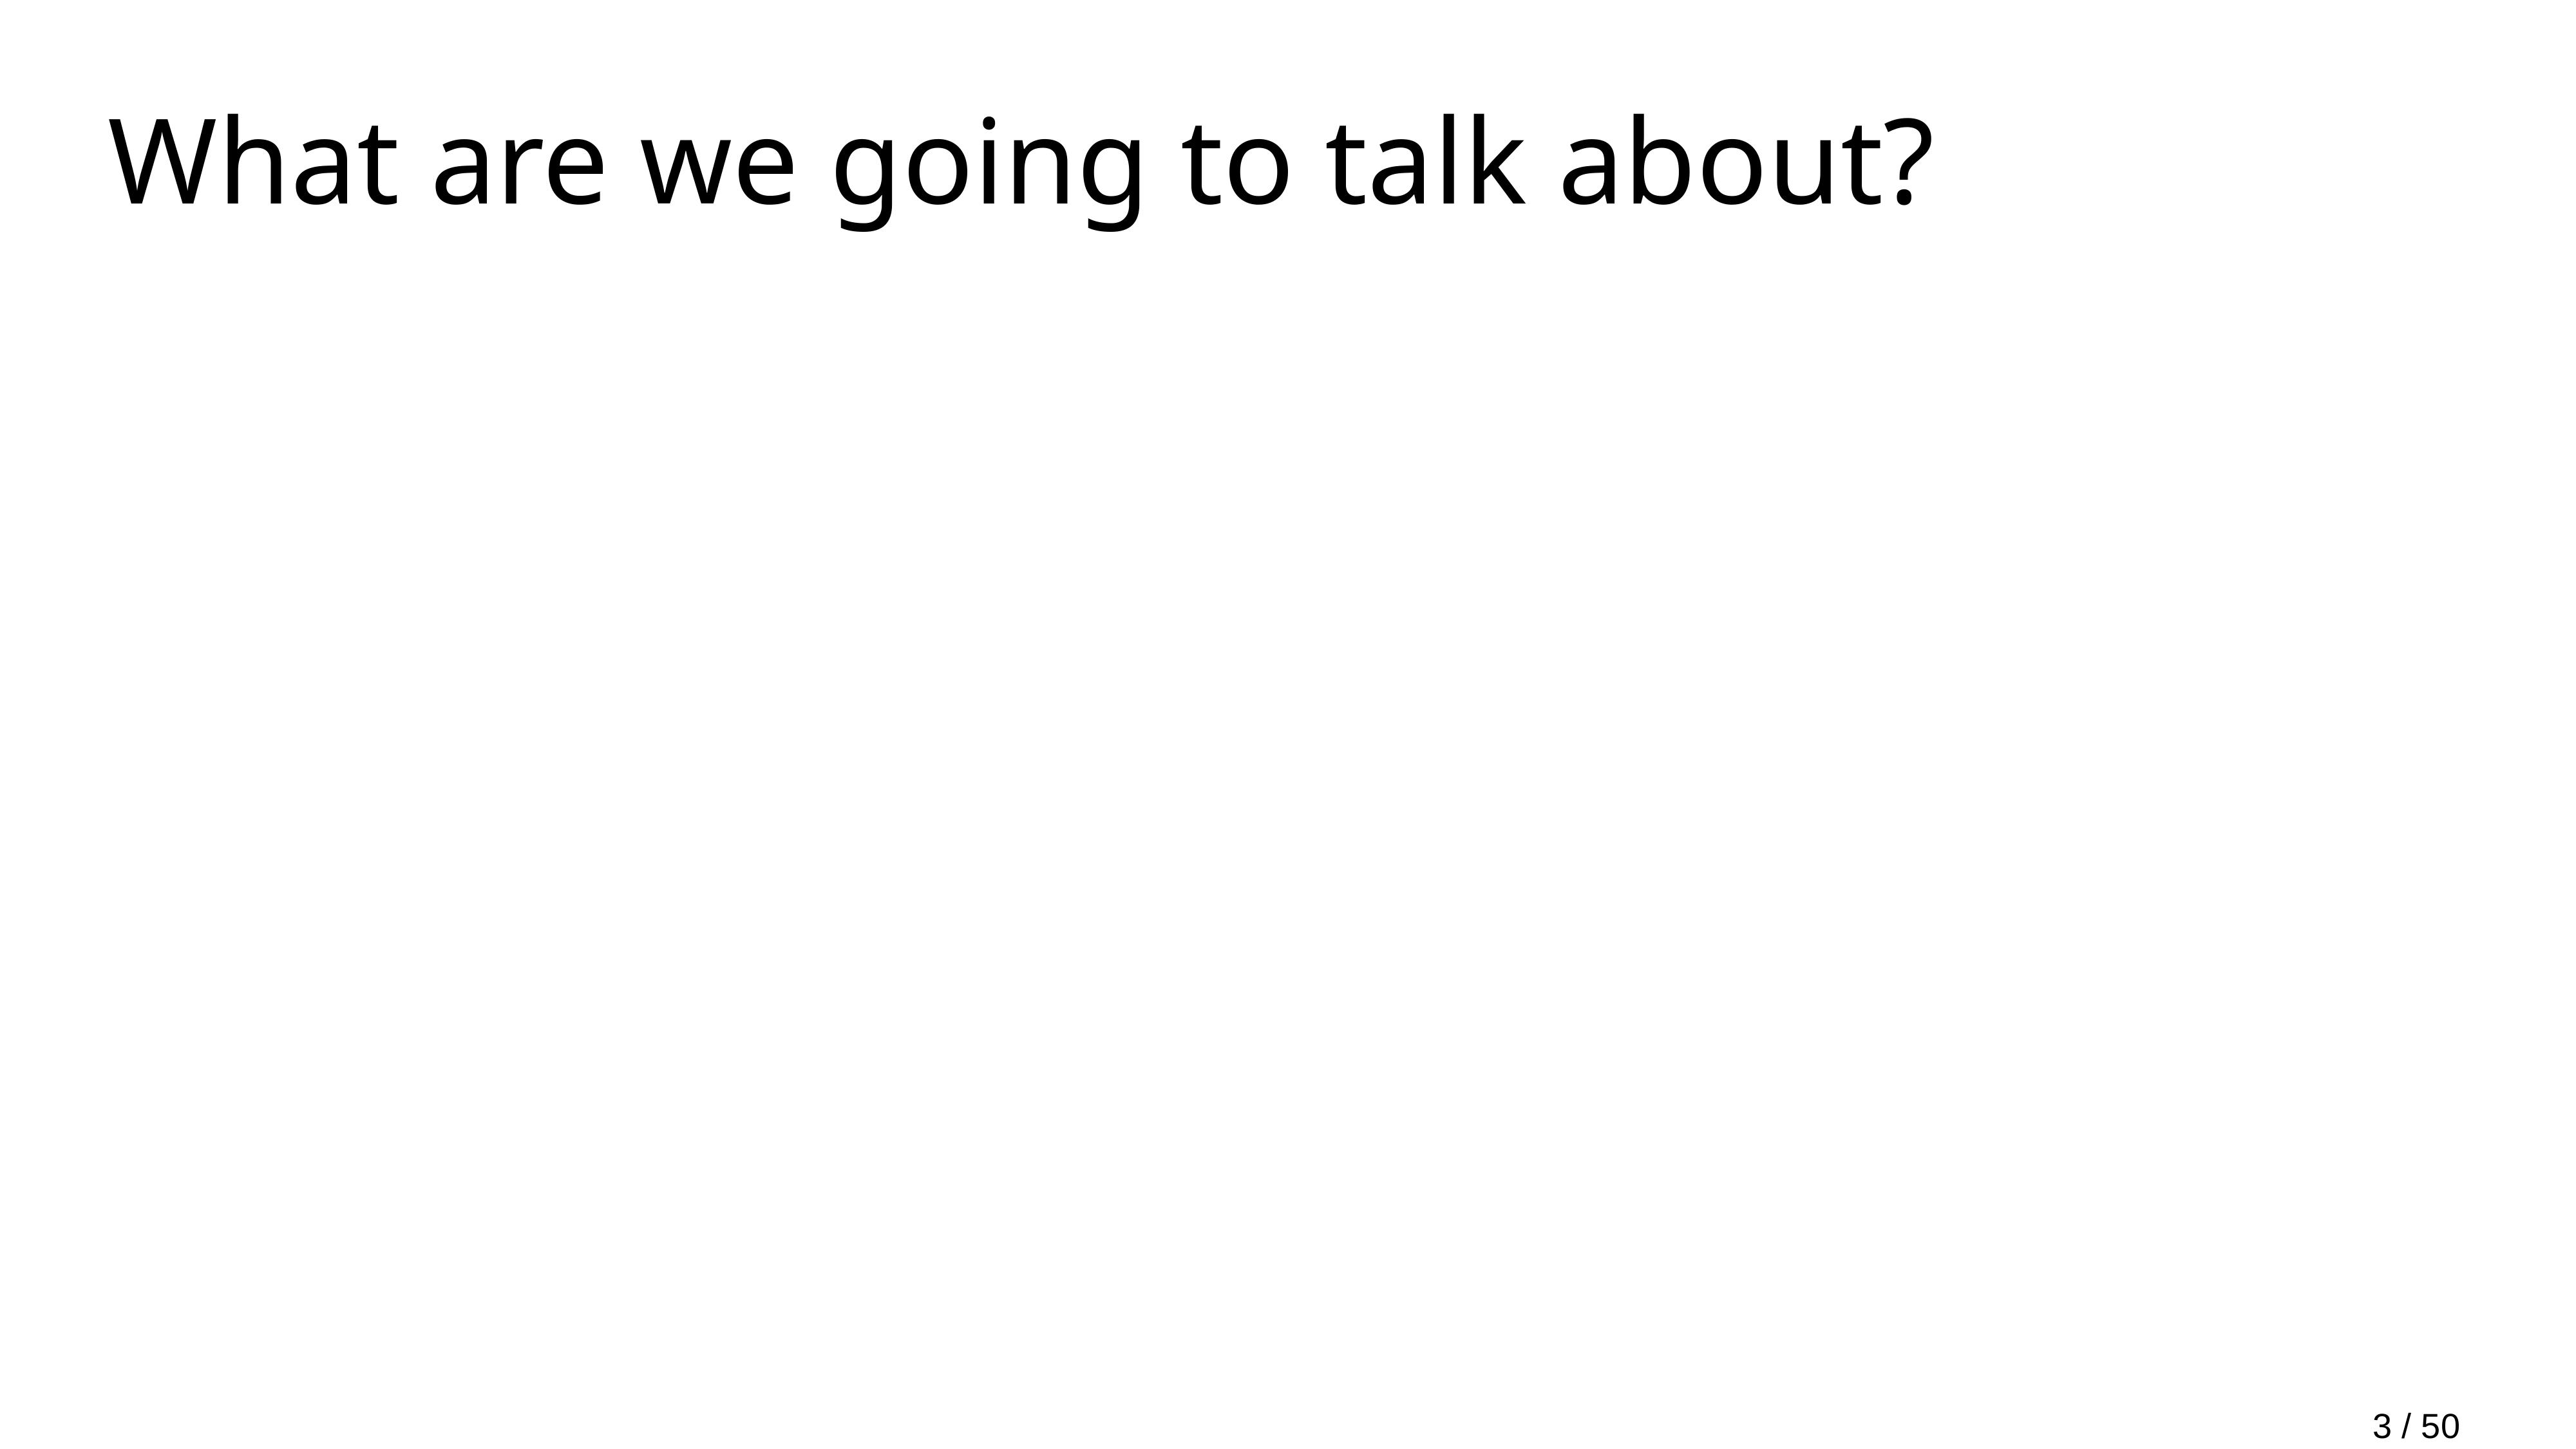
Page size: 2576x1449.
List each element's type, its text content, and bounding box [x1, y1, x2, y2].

text_box <number> / 50 [2363, 1402, 2576, 1449]
title What are we going to talk about? [108, 80, 2468, 242]
